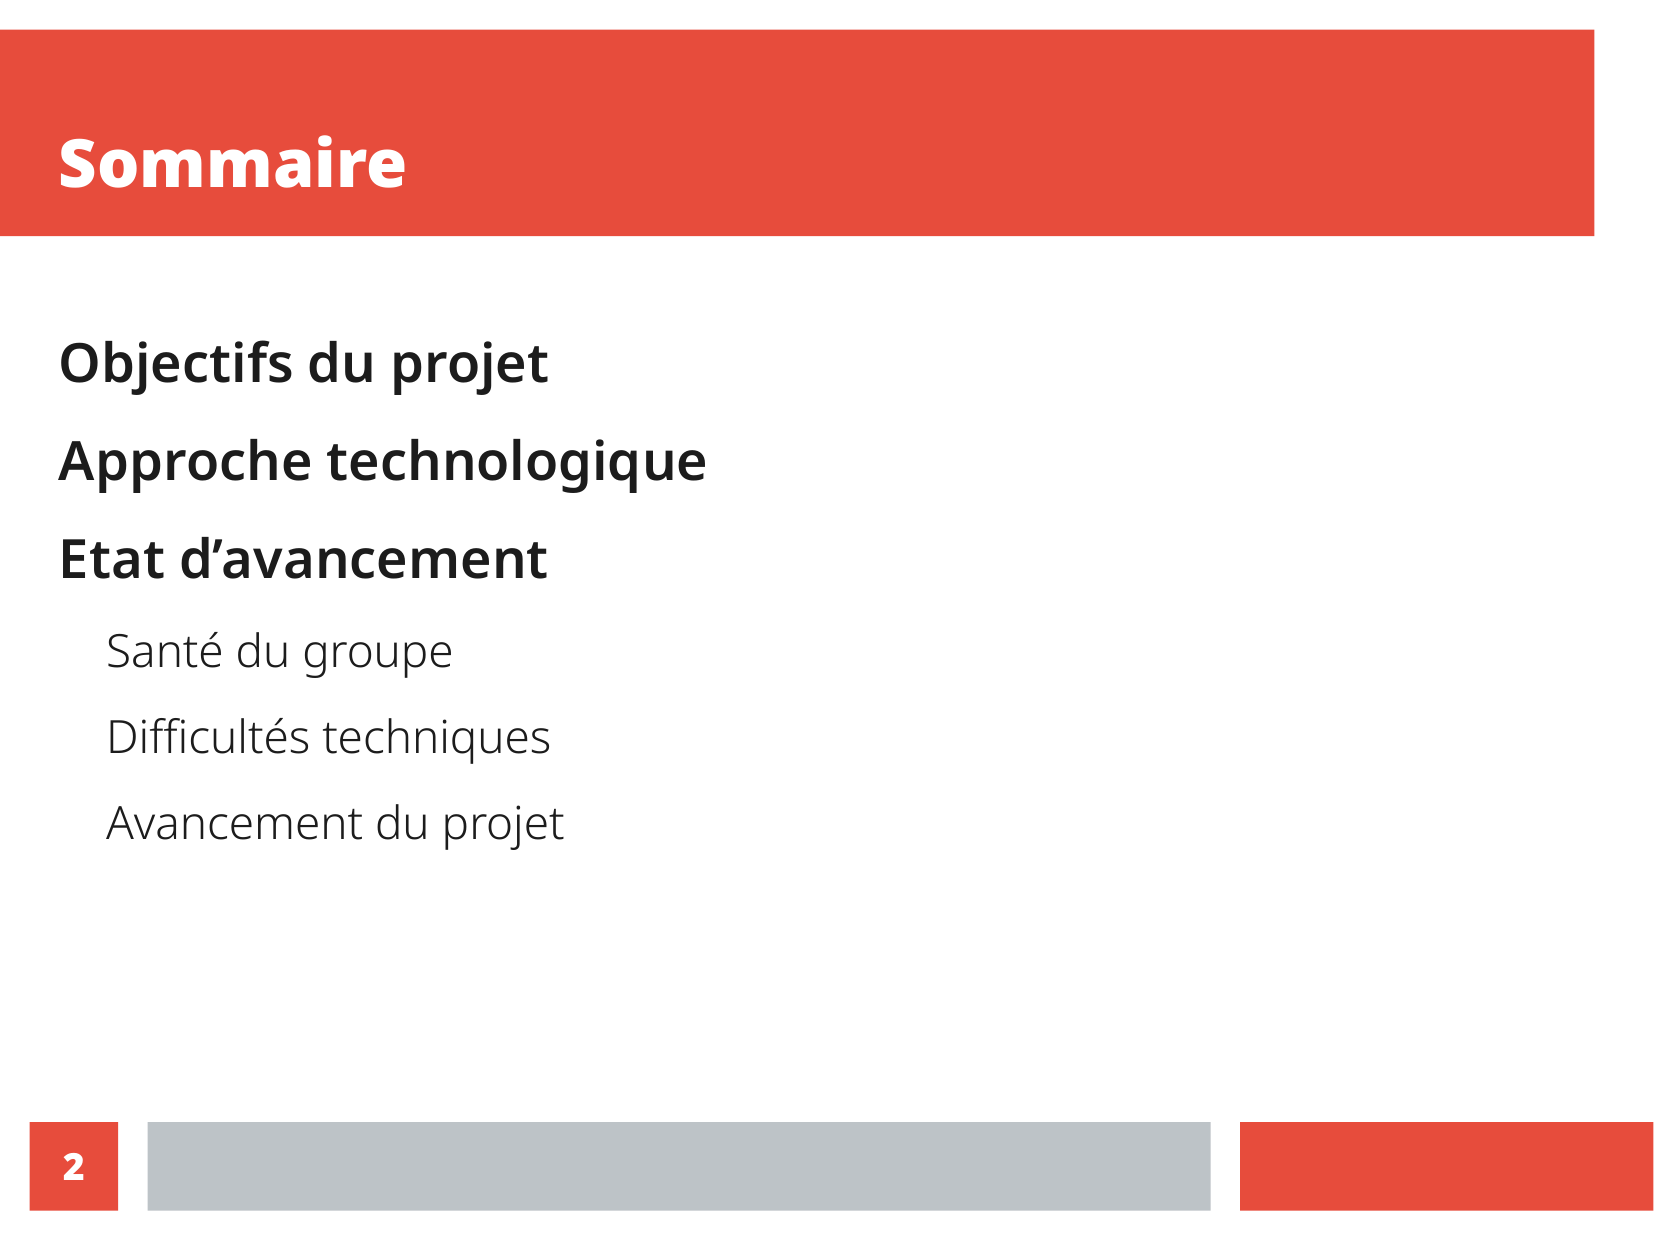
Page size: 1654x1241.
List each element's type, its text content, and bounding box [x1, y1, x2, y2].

list Objectifs du projet Approche technologique Etat d’avancement Santé du groupe Difficultés techniques Avancement du projet [59, 324, 1565, 1093]
title Sommaire [59, 59, 1595, 207]
